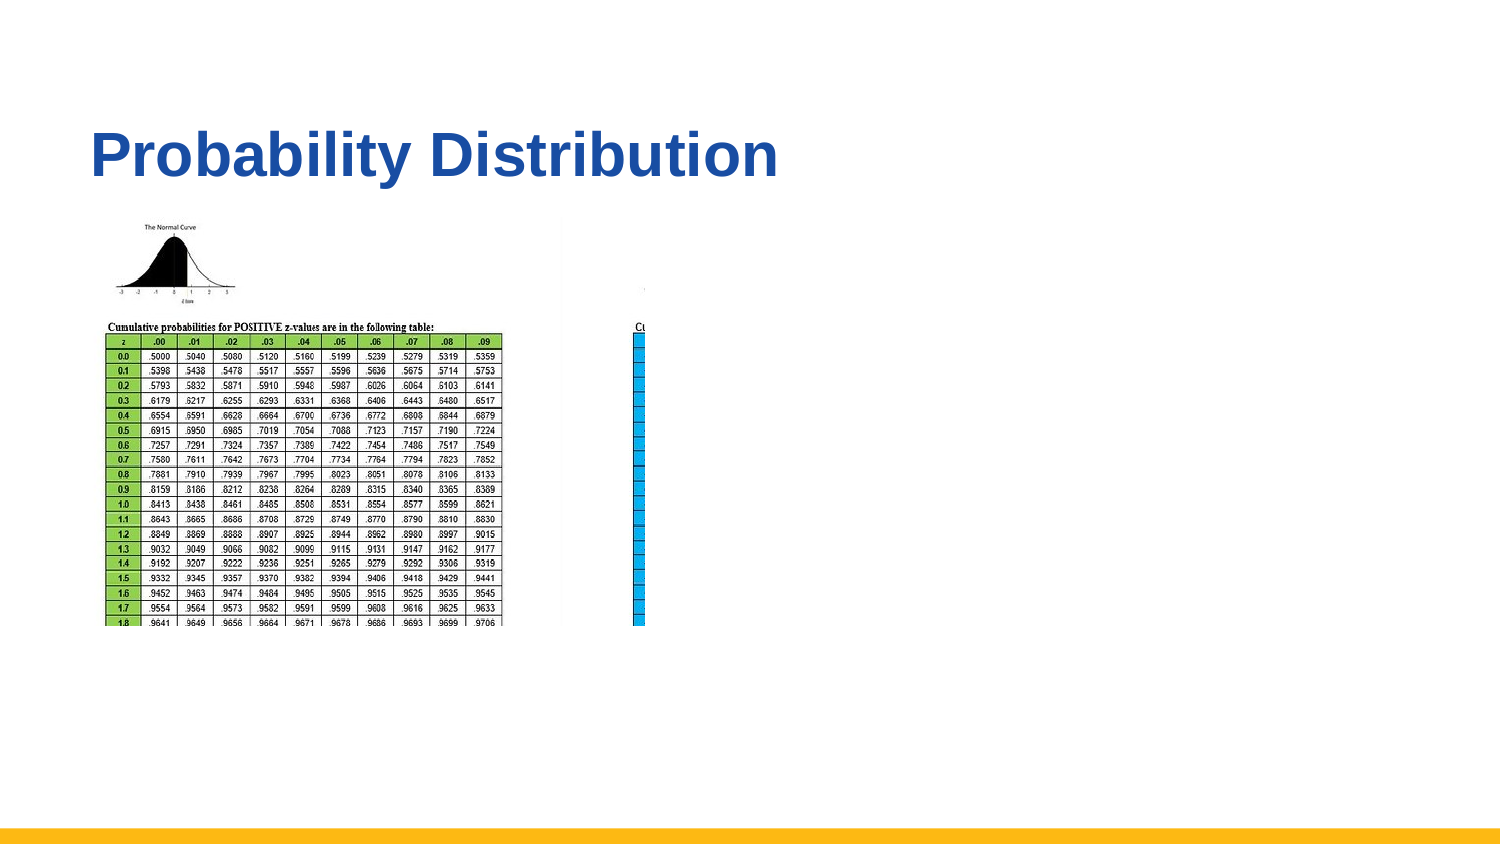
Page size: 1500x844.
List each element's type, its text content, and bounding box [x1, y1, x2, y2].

picture [90, 210, 646, 626]
title Probability Distribution [75, 0, 1425, 197]
